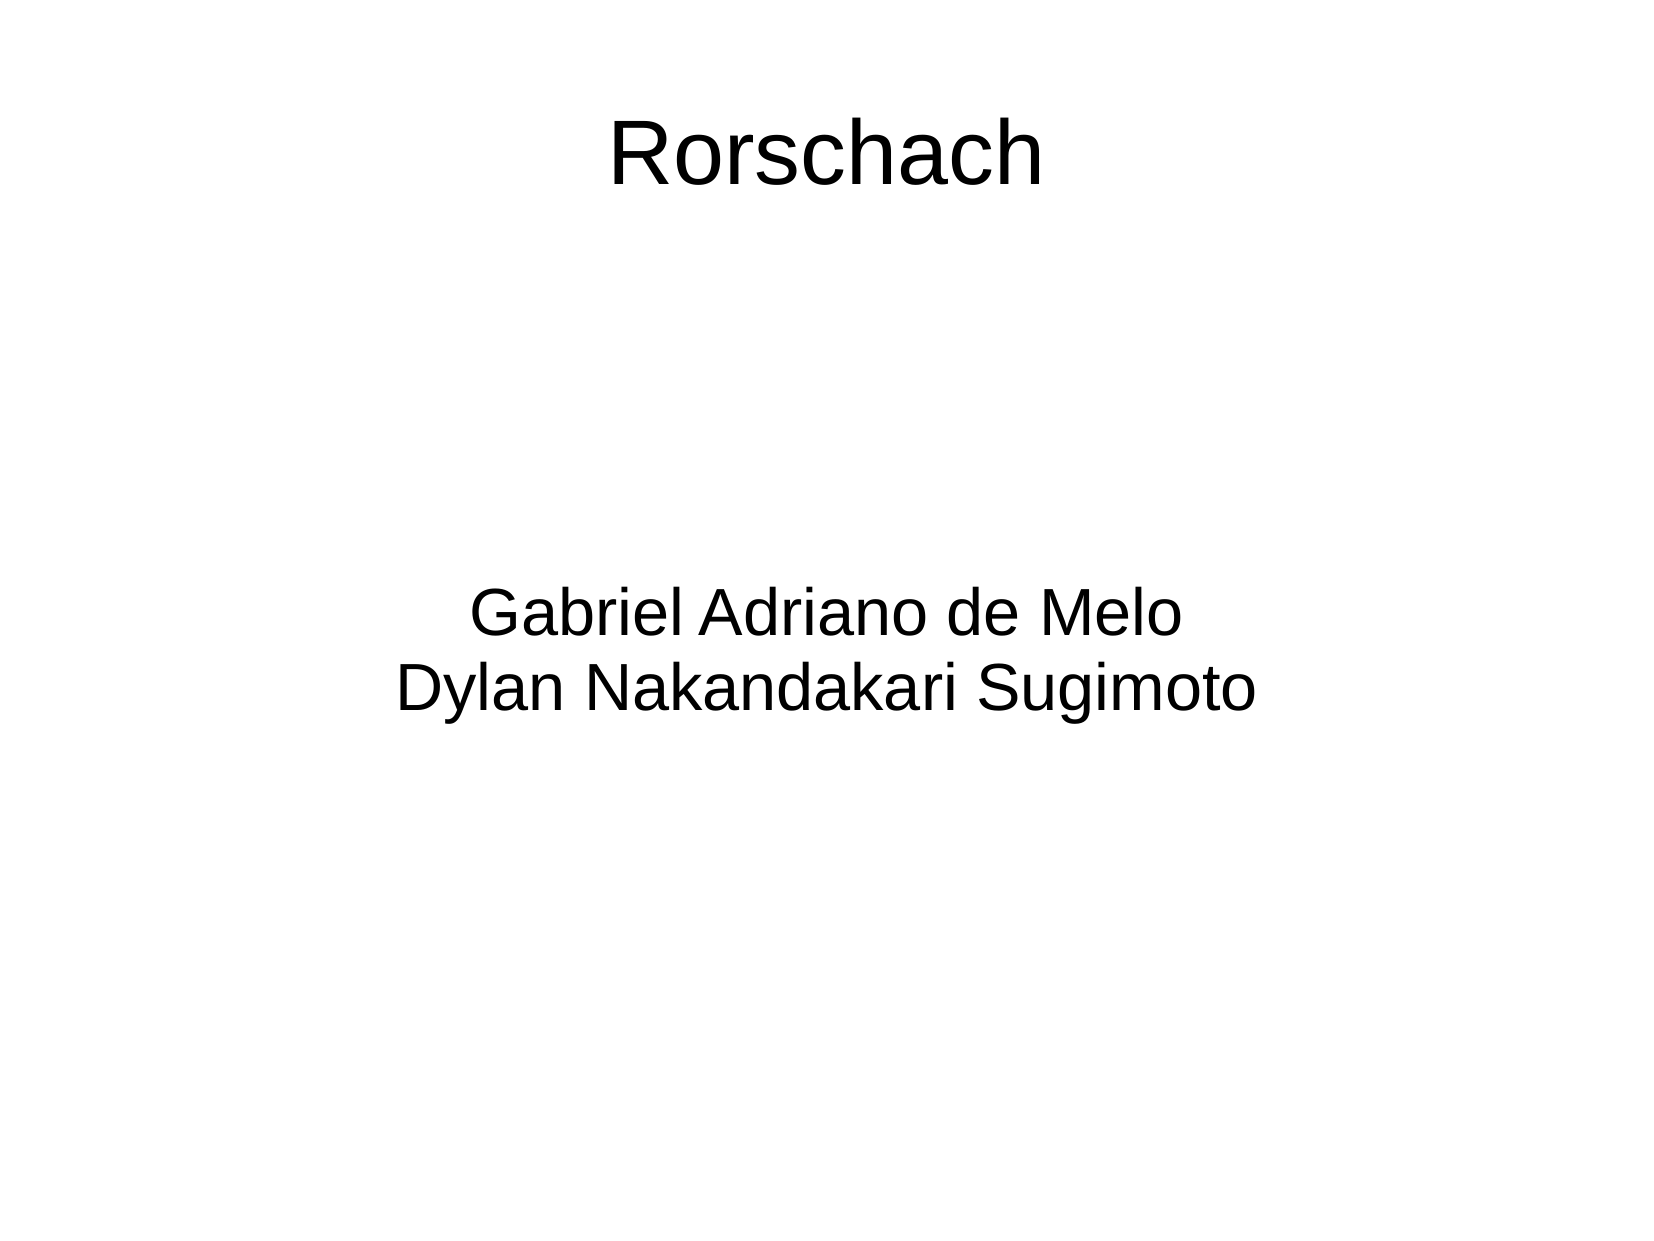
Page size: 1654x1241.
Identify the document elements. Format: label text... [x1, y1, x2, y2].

subtitle Gabriel Adriano de Melo Dylan Nakandakari Sugimoto [82, 290, 1571, 1010]
title Rorschach [82, 49, 1571, 257]
